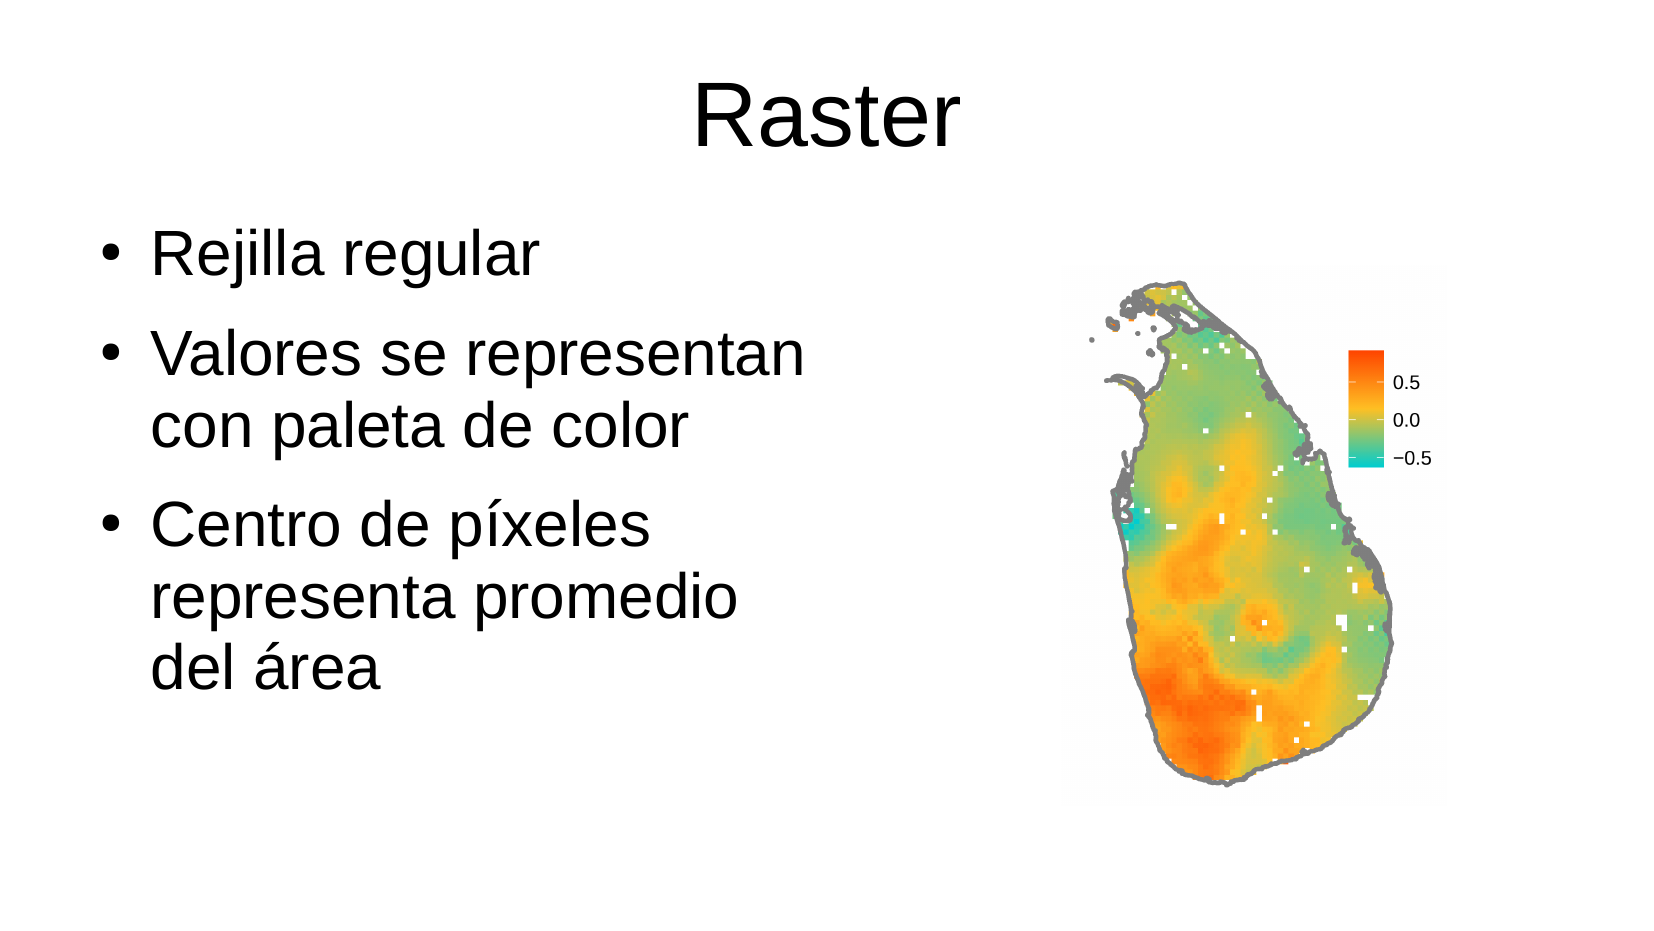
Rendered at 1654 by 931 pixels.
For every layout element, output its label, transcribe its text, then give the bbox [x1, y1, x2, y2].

list Rejilla regular Valores se representan con paleta de color Centro de píxeles representa promedio del área [82, 217, 809, 758]
title Raster [82, 37, 1571, 193]
picture [1061, 265, 1447, 806]
